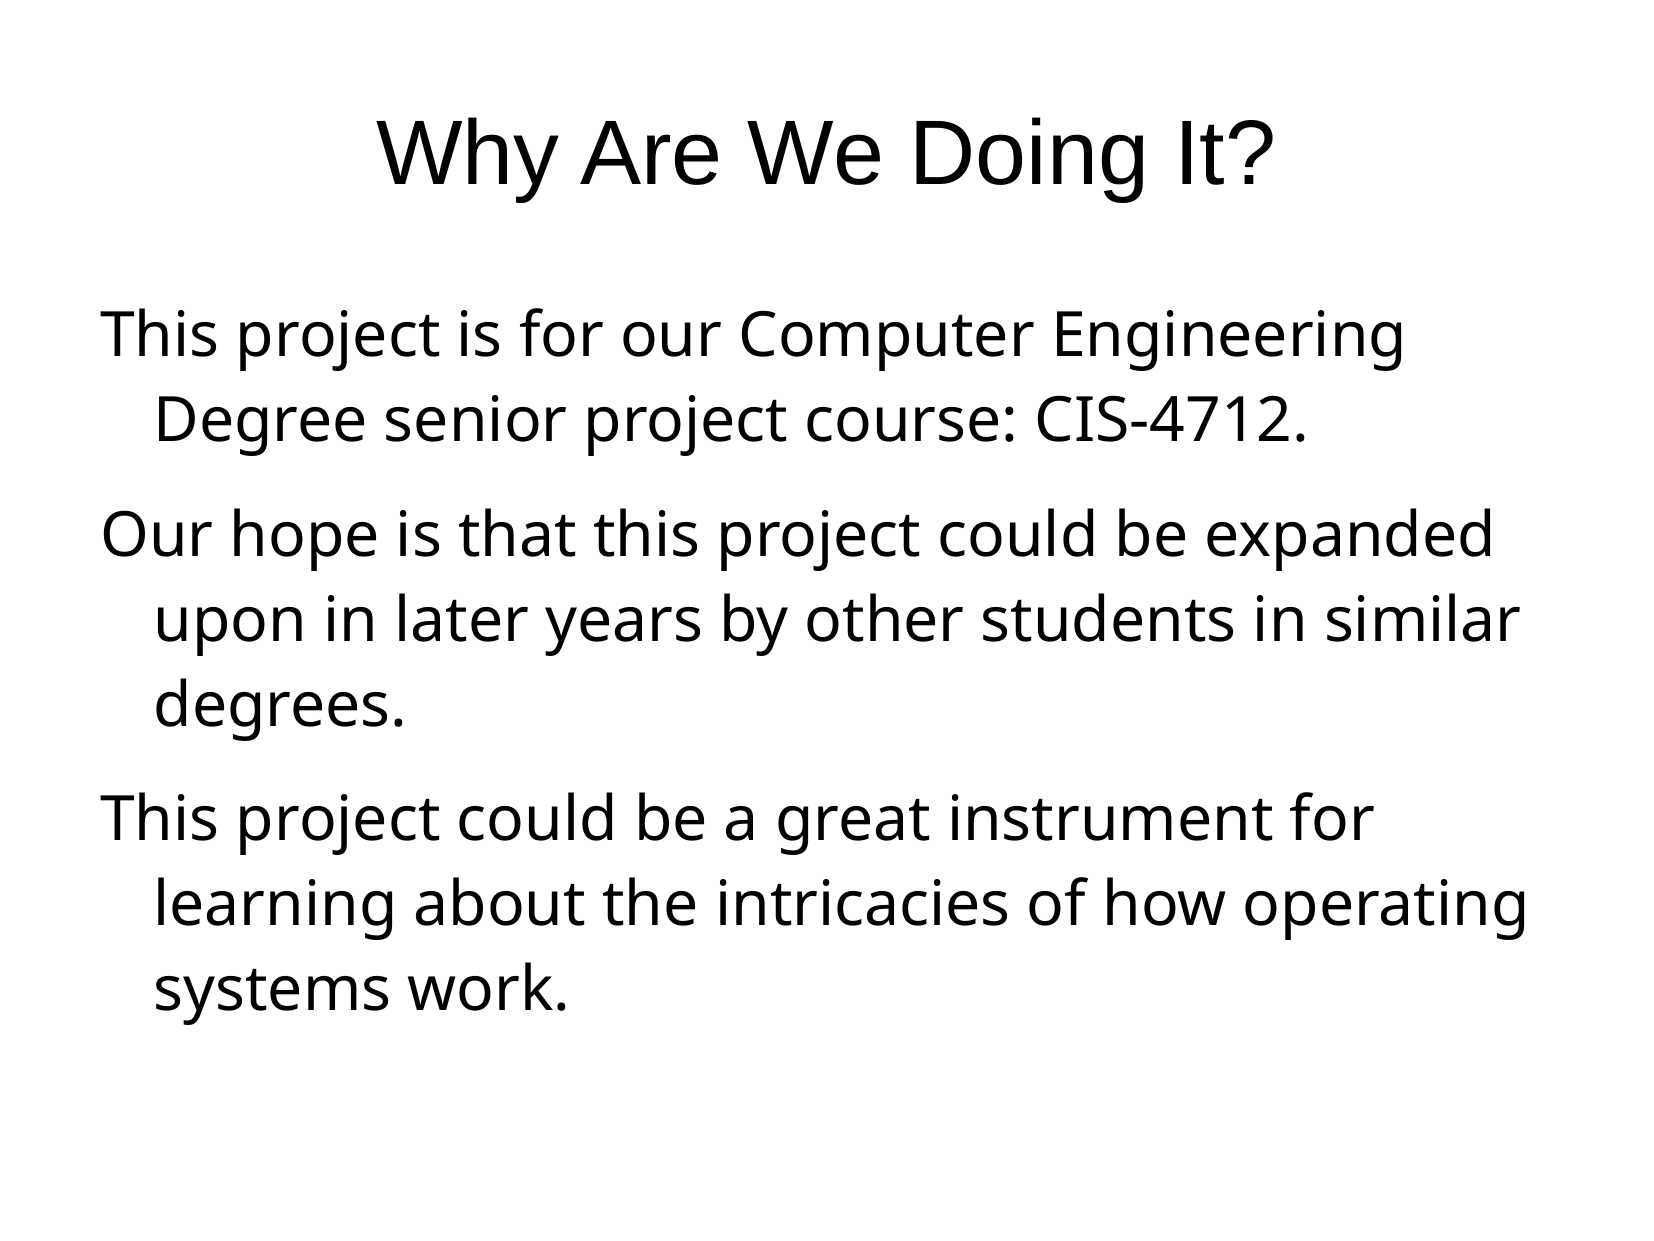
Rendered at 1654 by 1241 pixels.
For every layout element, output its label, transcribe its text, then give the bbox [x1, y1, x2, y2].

list This project is for our Computer Engineering Degree senior project course: CIS-4712. Our hope is that this project could be expanded upon in later years by other students in similar degrees. This project could be a great instrument for learning about the intricacies of how operating systems work. [82, 290, 1571, 972]
title Why Are We Doing It? [82, 56, 1571, 250]
